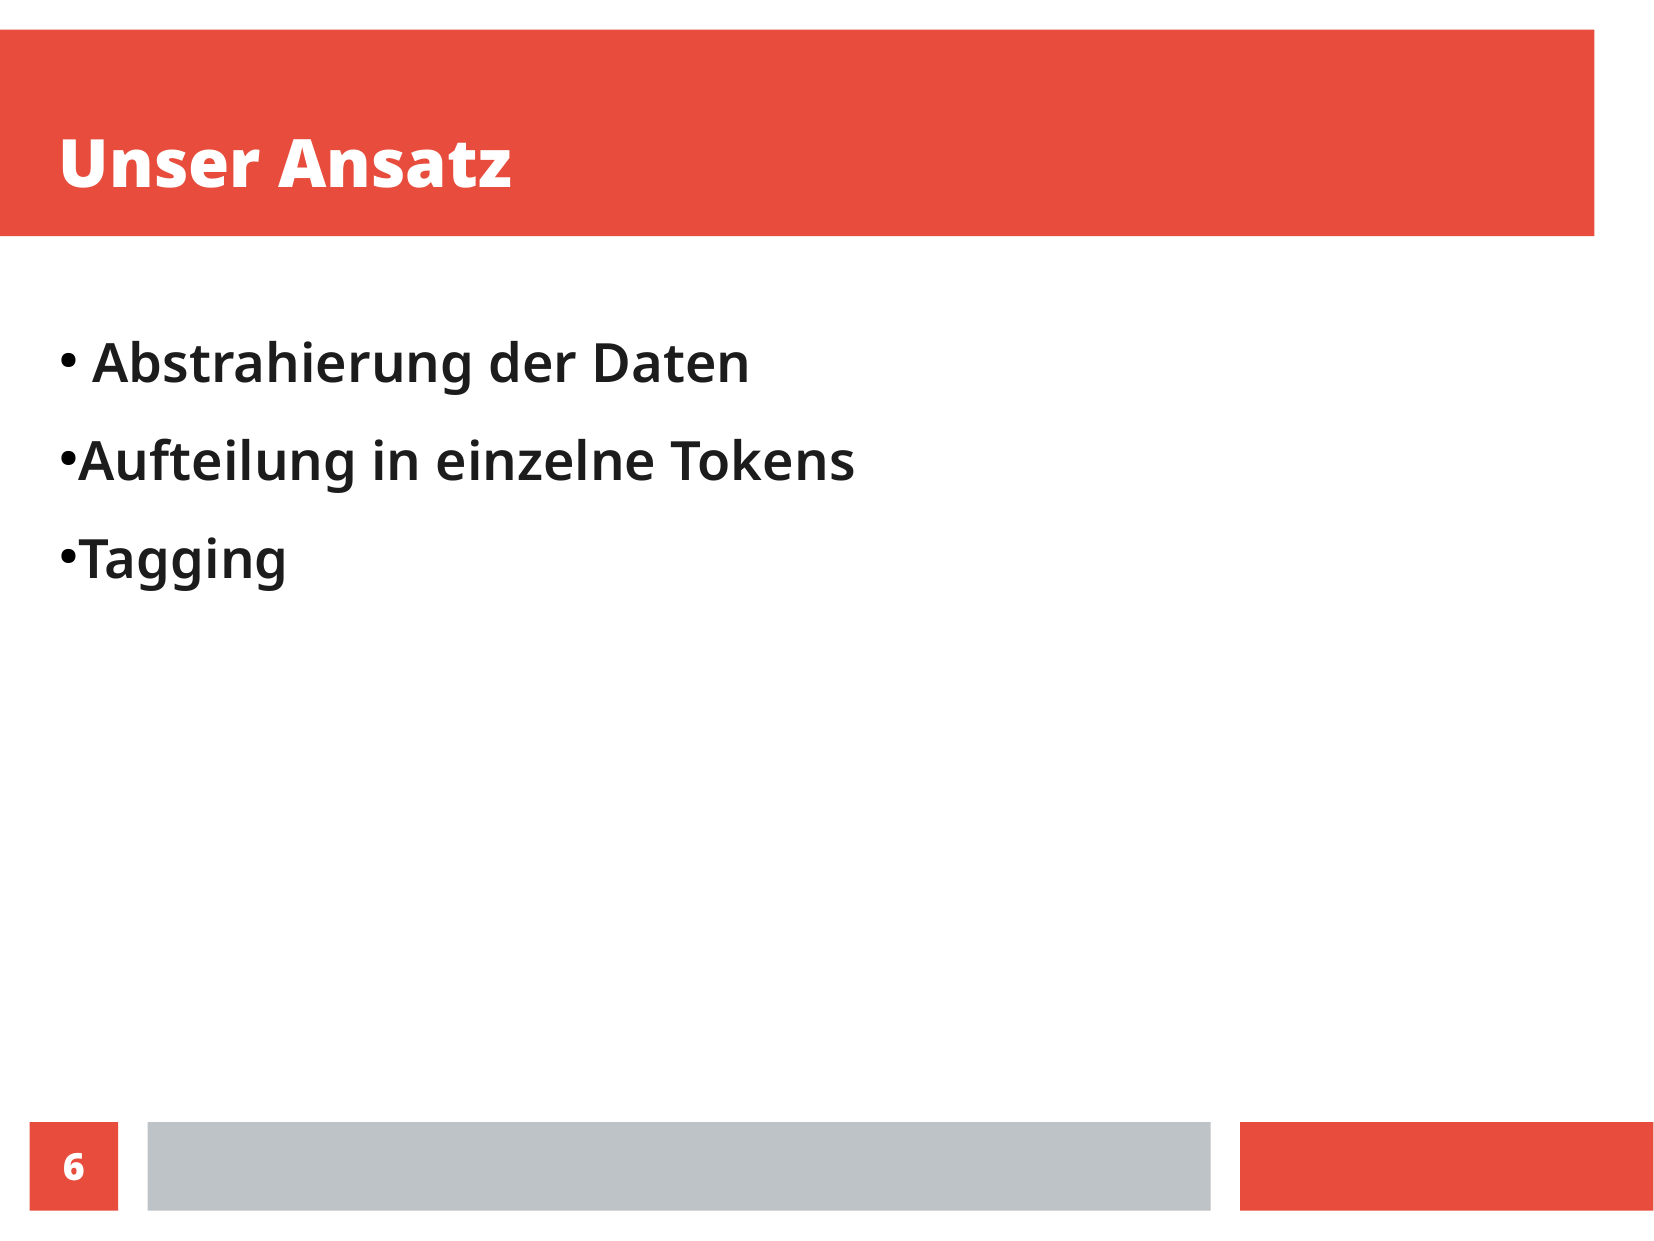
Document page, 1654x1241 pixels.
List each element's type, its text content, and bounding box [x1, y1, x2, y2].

list Abstrahierung der Daten Aufteilung in einzelne Tokens Tagging [59, 324, 1565, 1093]
title Unser Ansatz [59, 59, 1595, 207]
